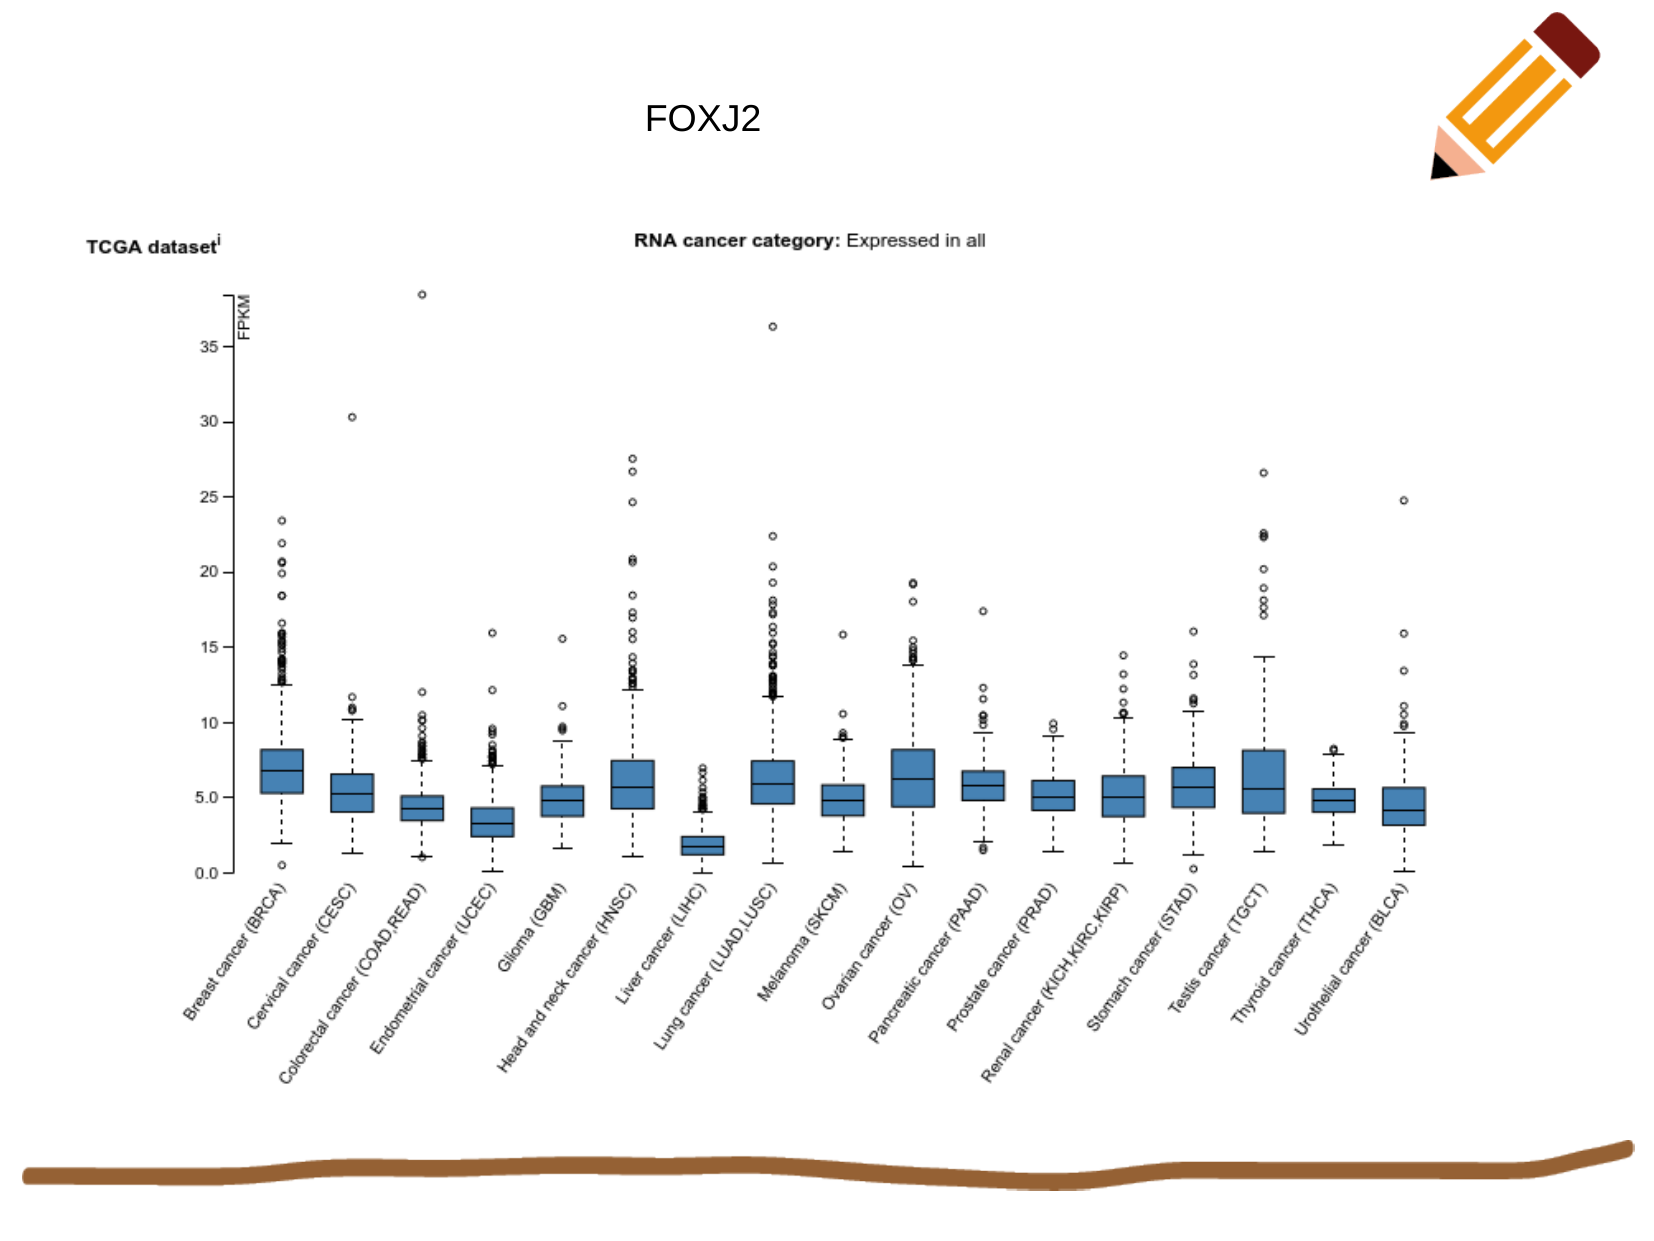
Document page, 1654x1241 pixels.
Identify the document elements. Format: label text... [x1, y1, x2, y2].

picture [1430, 12, 1601, 181]
picture [22, 1140, 1635, 1191]
picture [75, 224, 1544, 1102]
text_box FOXJ2 [630, 90, 796, 147]
